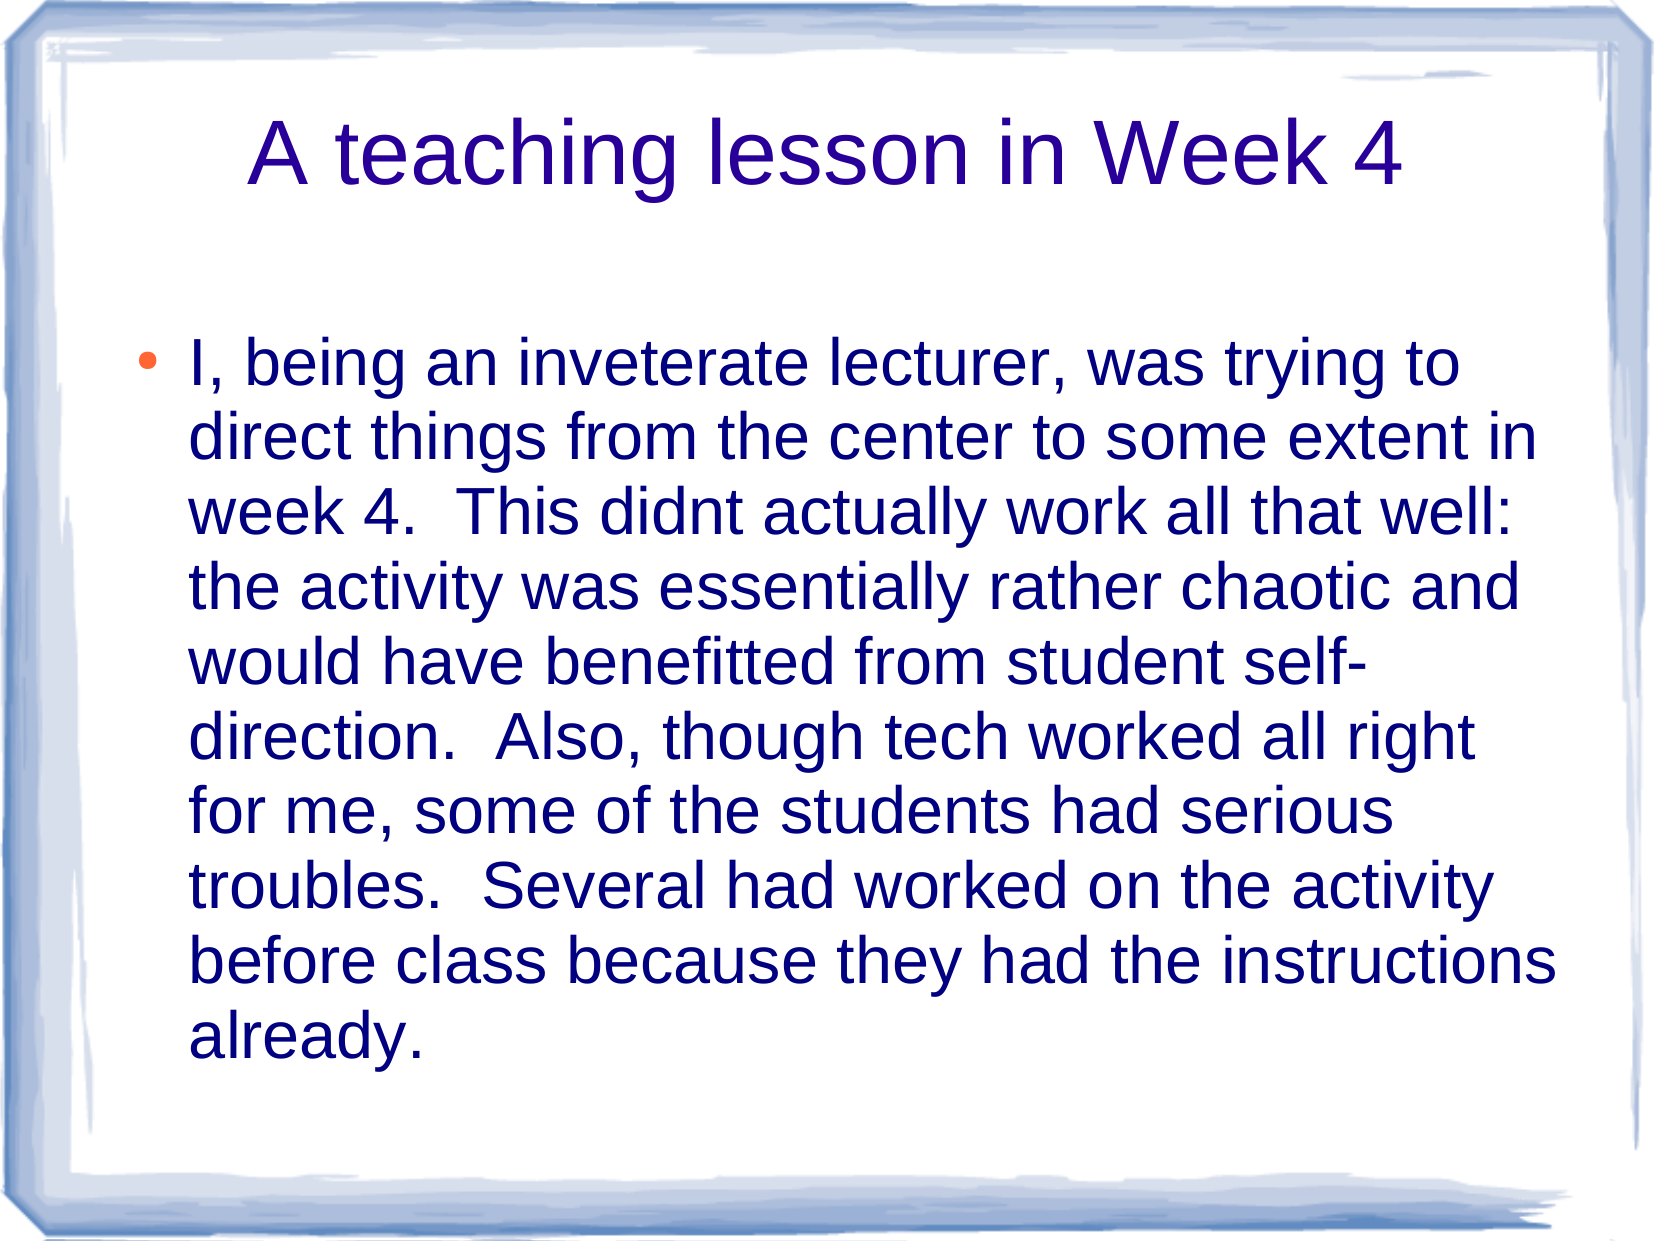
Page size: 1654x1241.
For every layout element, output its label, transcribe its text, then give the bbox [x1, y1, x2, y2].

list I, being an inveterate lecturer, was trying to direct things from the center to some extent in week 4. This didnt actually work all that well: the activity was essentially rather chaotic and would have benefitted from student self-direction. Also, though tech worked all right for me, some of the students had serious troubles. Several had worked on the activity before class because they had the instructions already. [118, 324, 1571, 1073]
picture [0, 0, 1654, 1241]
title A teaching lesson in Week 4 [82, 56, 1571, 250]
